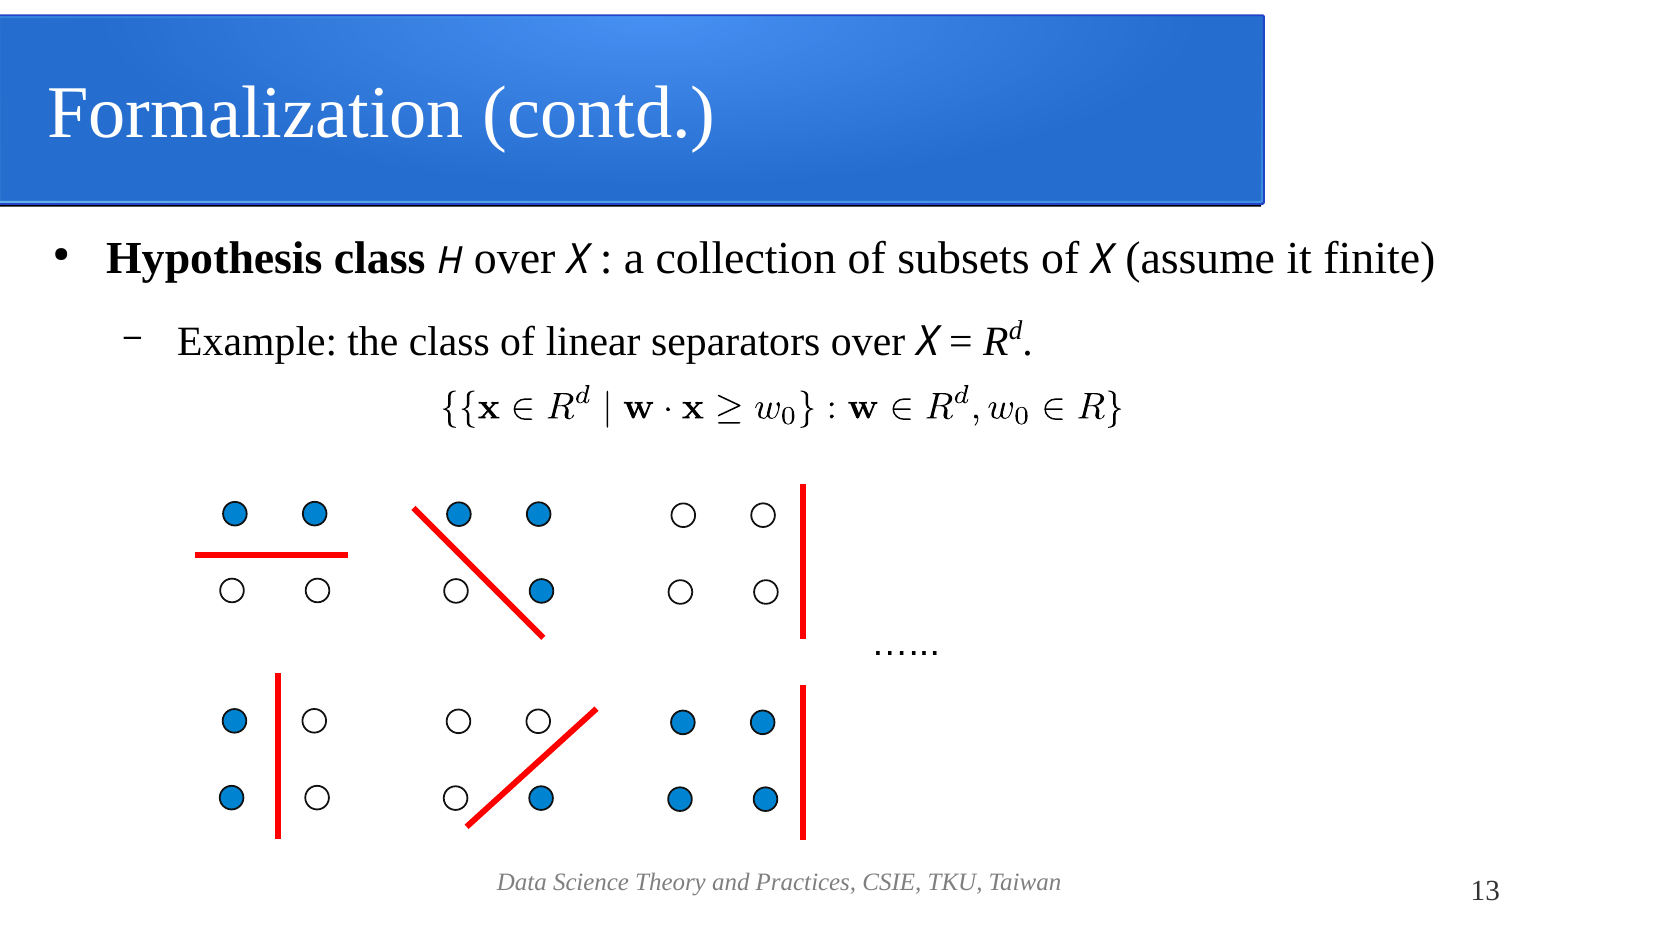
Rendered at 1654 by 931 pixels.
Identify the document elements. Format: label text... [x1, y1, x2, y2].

text_box [750, 710, 775, 735]
text_box [526, 502, 551, 526]
text_box [222, 709, 247, 733]
text_box [754, 580, 778, 604]
text_box [219, 785, 244, 810]
text_box [526, 709, 551, 734]
text_box [668, 787, 692, 812]
text_box [220, 578, 244, 603]
title Formalization (contd.) [47, 35, 1199, 189]
text_box …... [856, 614, 999, 671]
text_box [446, 709, 471, 734]
text_box [751, 503, 775, 528]
text_box [529, 579, 554, 603]
text_box [671, 710, 695, 735]
text_box [444, 579, 468, 603]
text_box [529, 786, 553, 810]
text_box [302, 708, 327, 733]
text_box [671, 503, 696, 528]
text_box [302, 501, 327, 526]
text_box [753, 787, 778, 812]
text_box [443, 786, 468, 810]
text_box [305, 578, 330, 603]
text_box [223, 501, 247, 526]
text_box [305, 785, 329, 810]
text_box [447, 502, 471, 527]
text_box [668, 580, 693, 604]
list Hypothesis class H over X : a collection of subsets of X (assume it finite) Example: the class of linear separators over X = Rd. [35, 224, 1524, 764]
picture [440, 384, 1122, 428]
